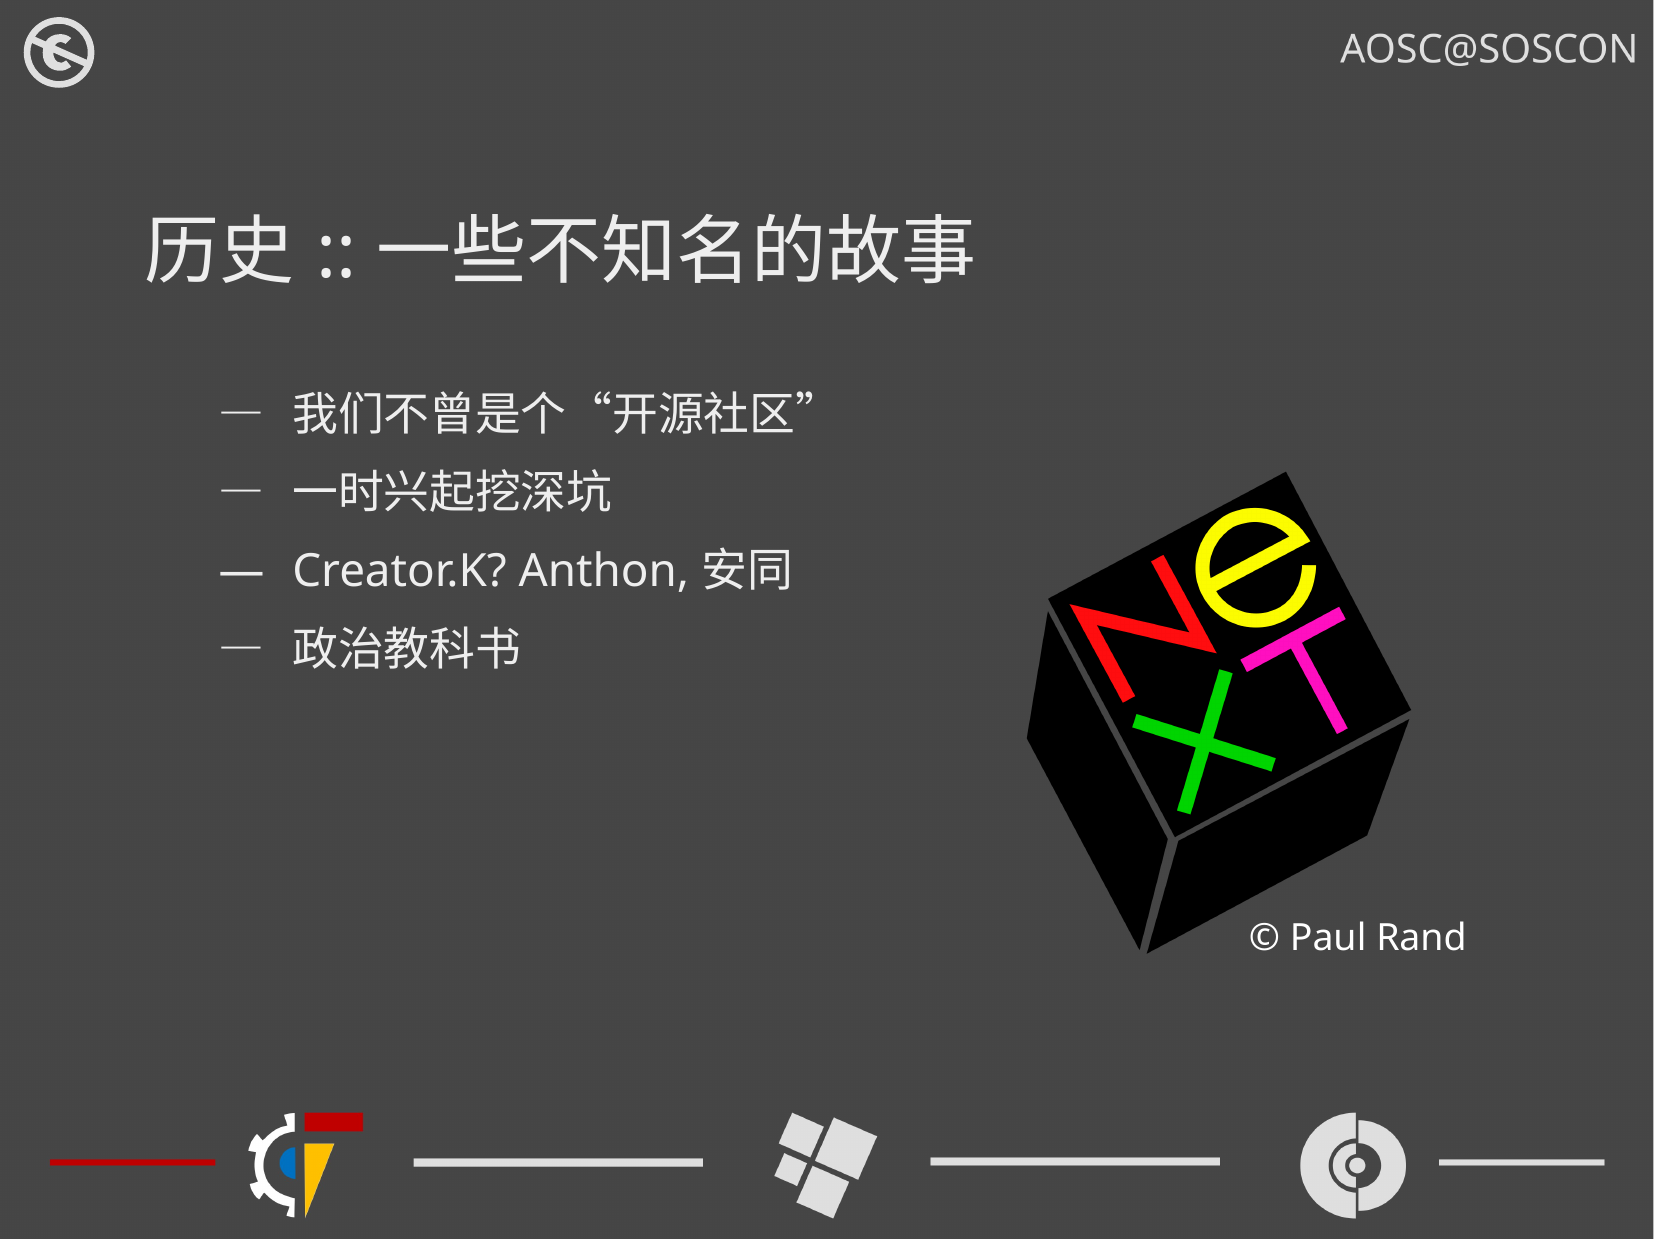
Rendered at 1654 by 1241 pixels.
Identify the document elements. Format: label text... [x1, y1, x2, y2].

text_box © Paul Rand [1234, 902, 1482, 969]
text_box 历史::一些不知名的故事 — 我们不曾是个“开源社区” — 一时兴起挖深坑 — Creator.K? Anthon,安同 — 政治教科书 [129, 183, 1536, 1028]
picture [0, 0, 1654, 1240]
